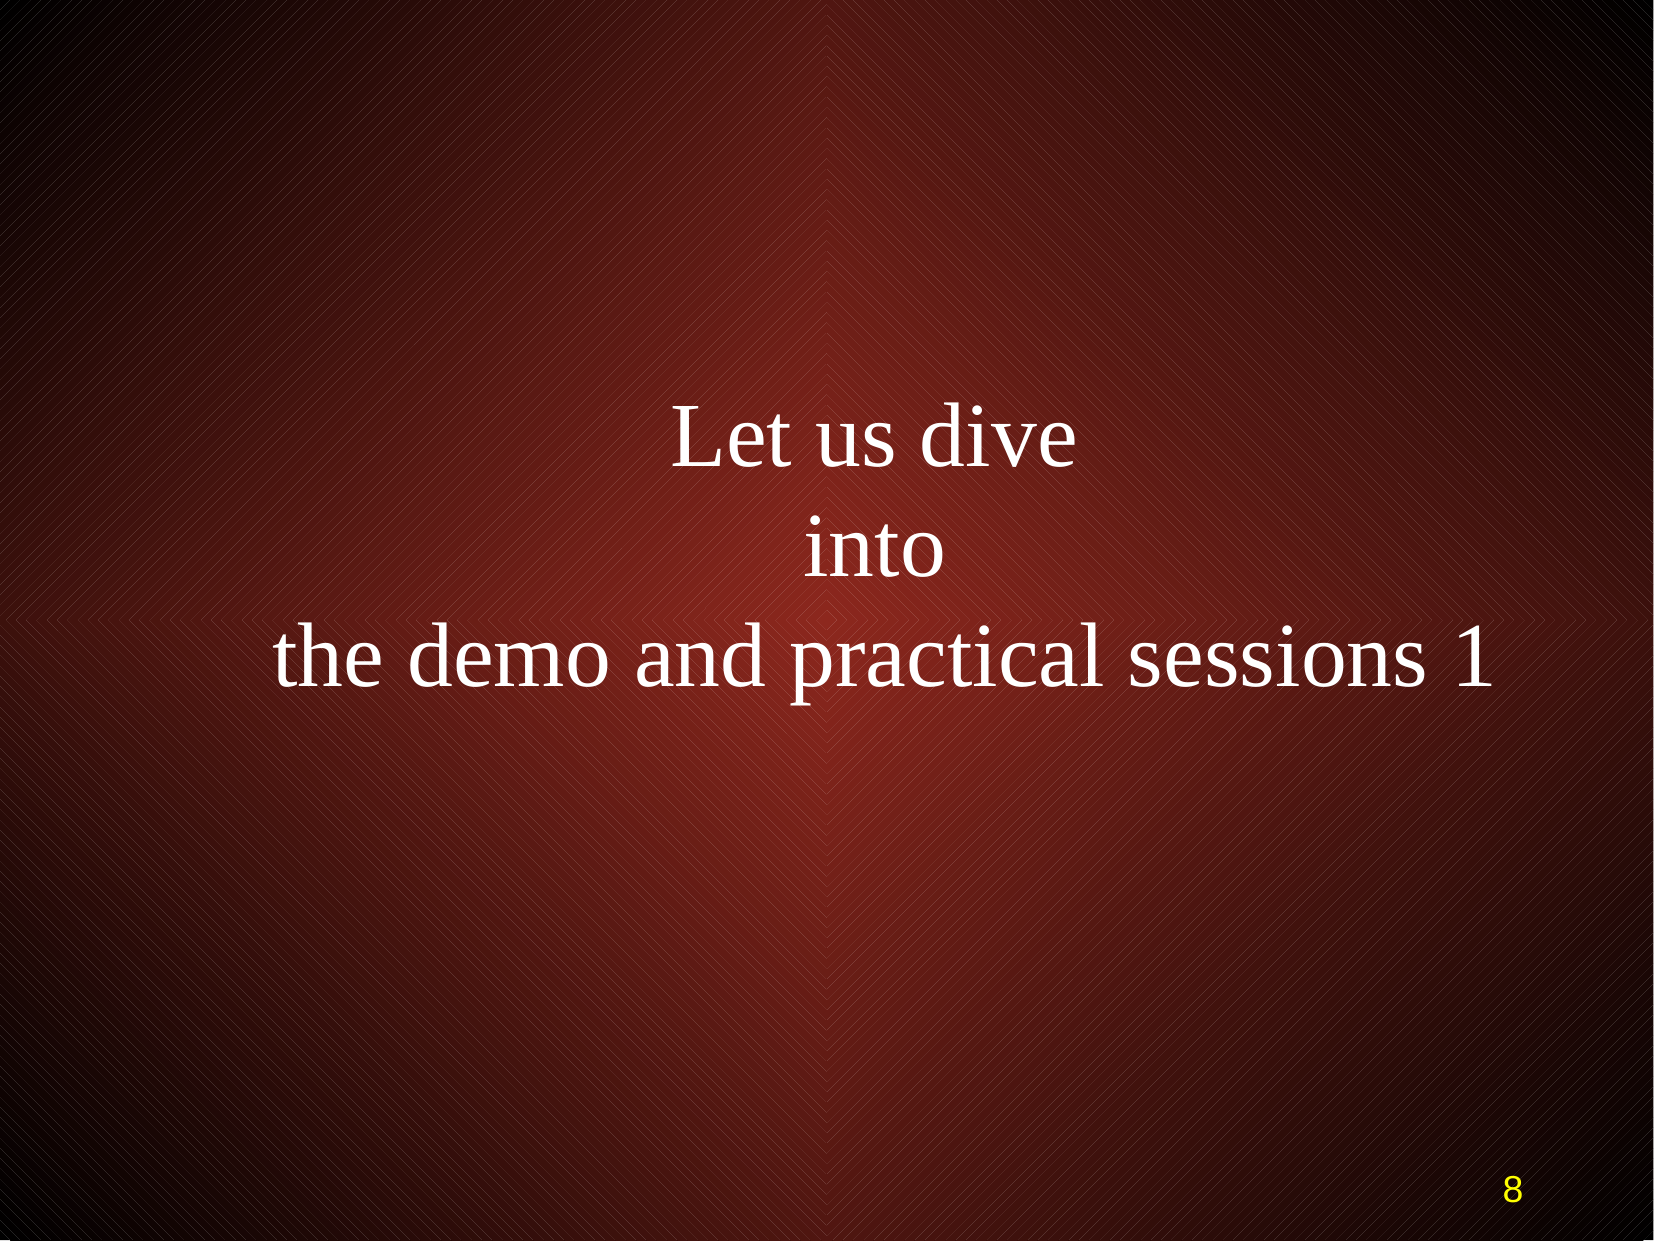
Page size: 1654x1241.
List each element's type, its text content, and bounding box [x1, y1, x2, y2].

text_box Let us dive into the demo and practical sessions 1 [83, 177, 1654, 1207]
